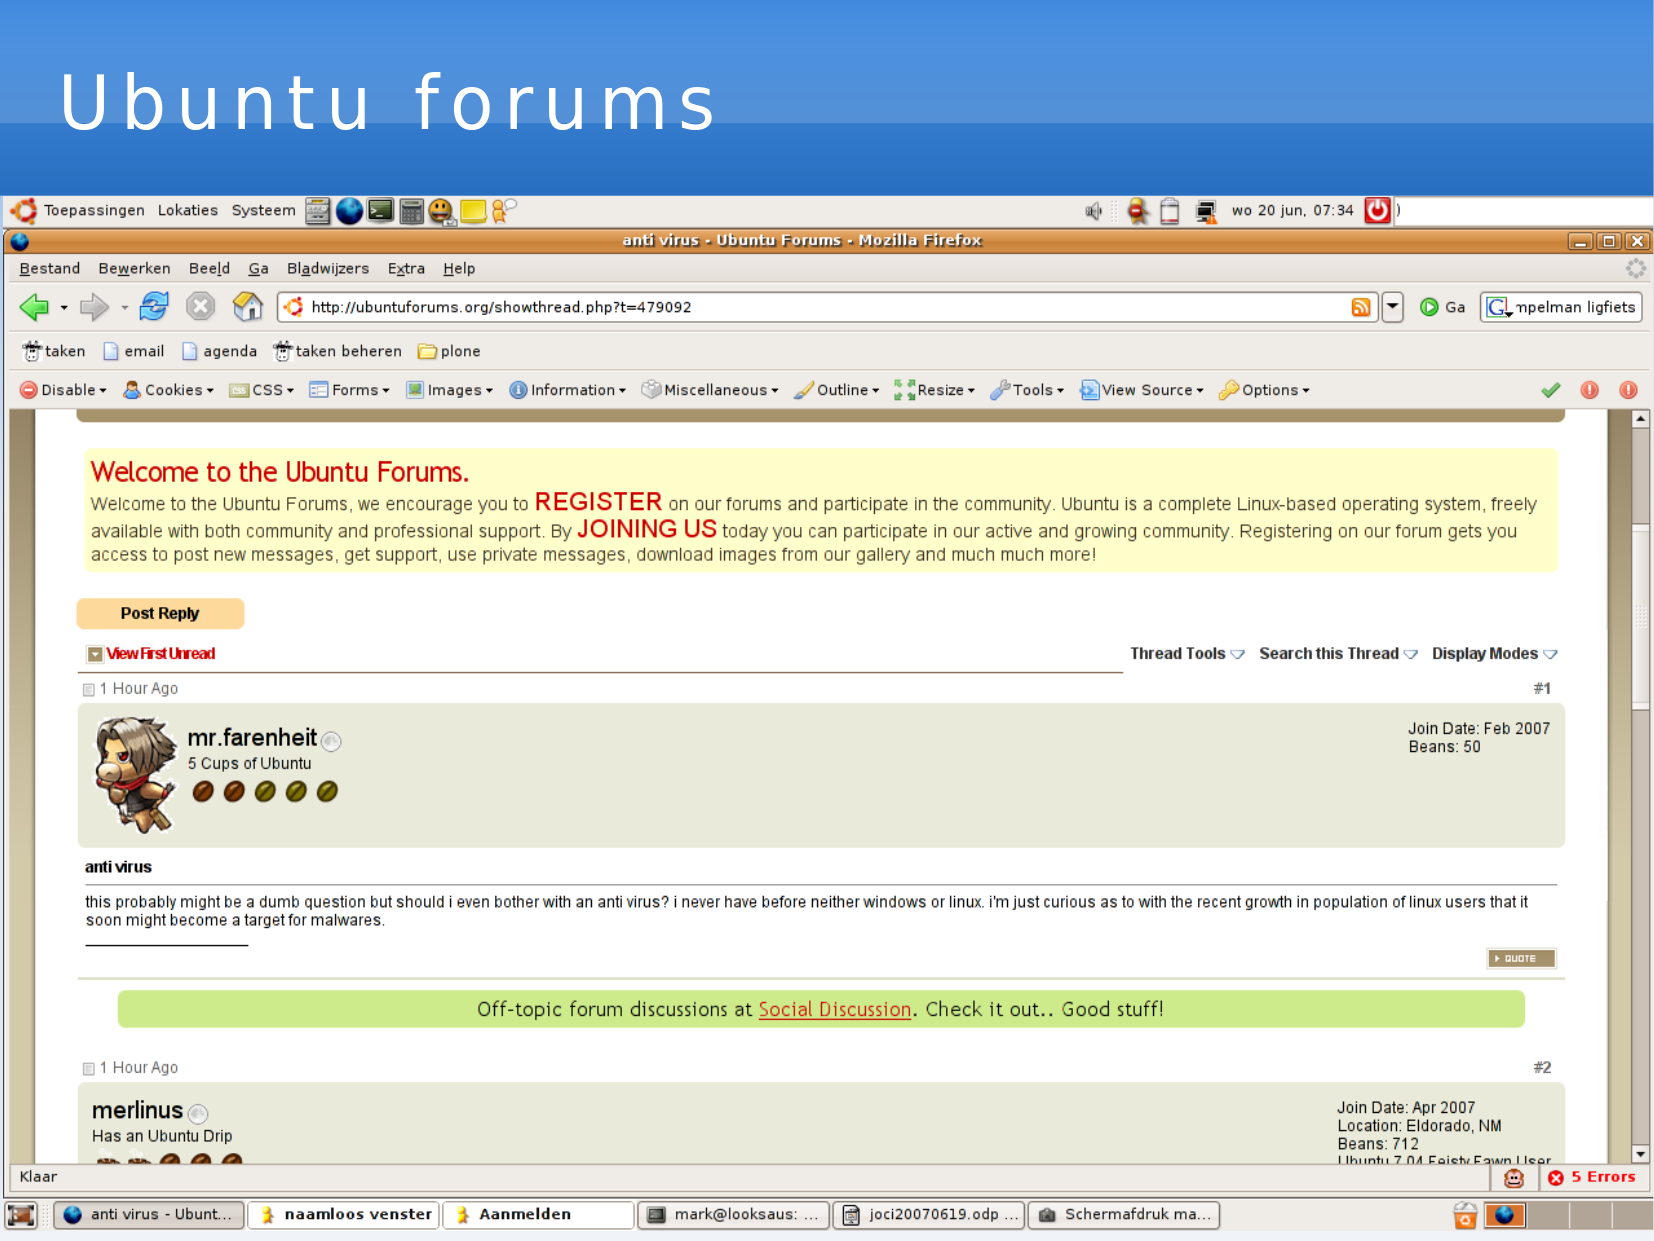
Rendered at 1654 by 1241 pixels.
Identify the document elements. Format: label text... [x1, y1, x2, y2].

title Ubuntu forums [59, 29, 1270, 178]
picture [0, 0, 1654, 1241]
